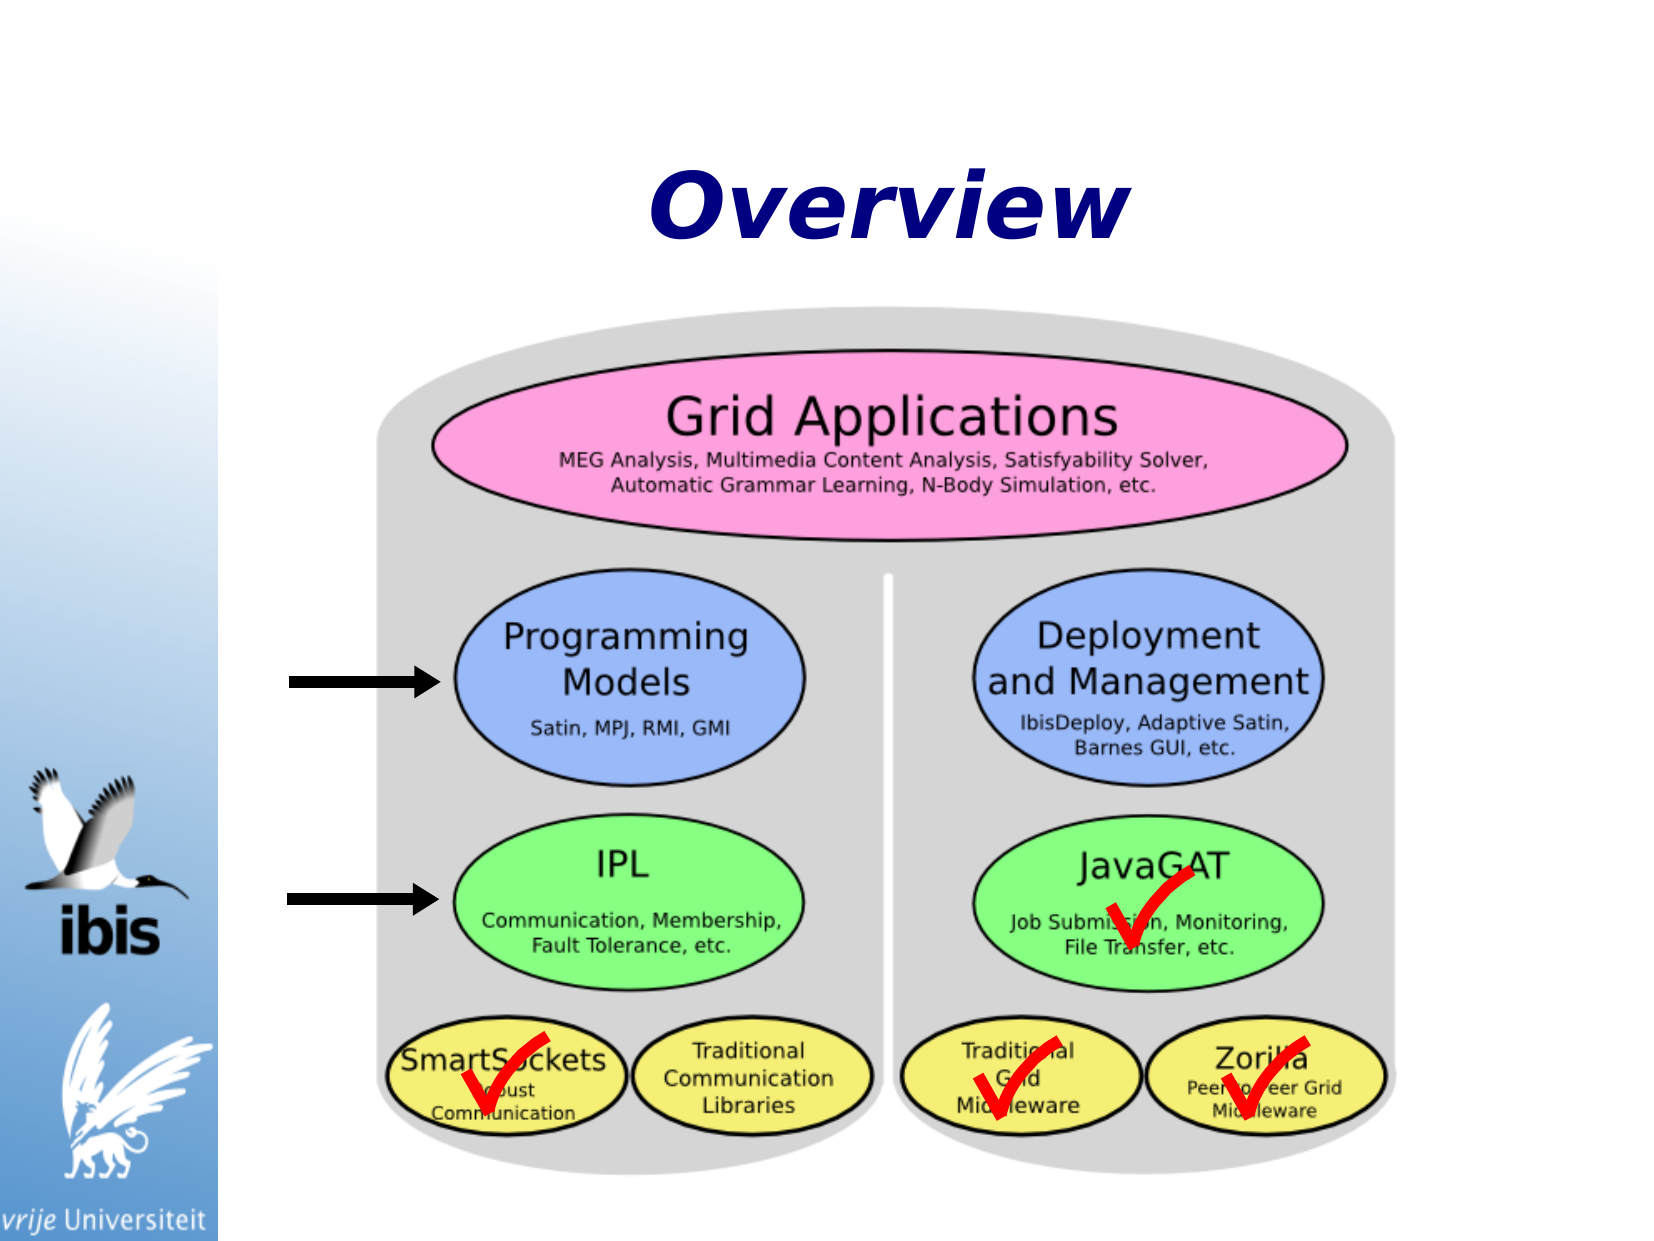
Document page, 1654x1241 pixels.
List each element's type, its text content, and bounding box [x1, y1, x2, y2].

picture [355, 284, 1417, 1195]
picture [0, 0, 218, 1241]
title Overview [248, 102, 1534, 310]
